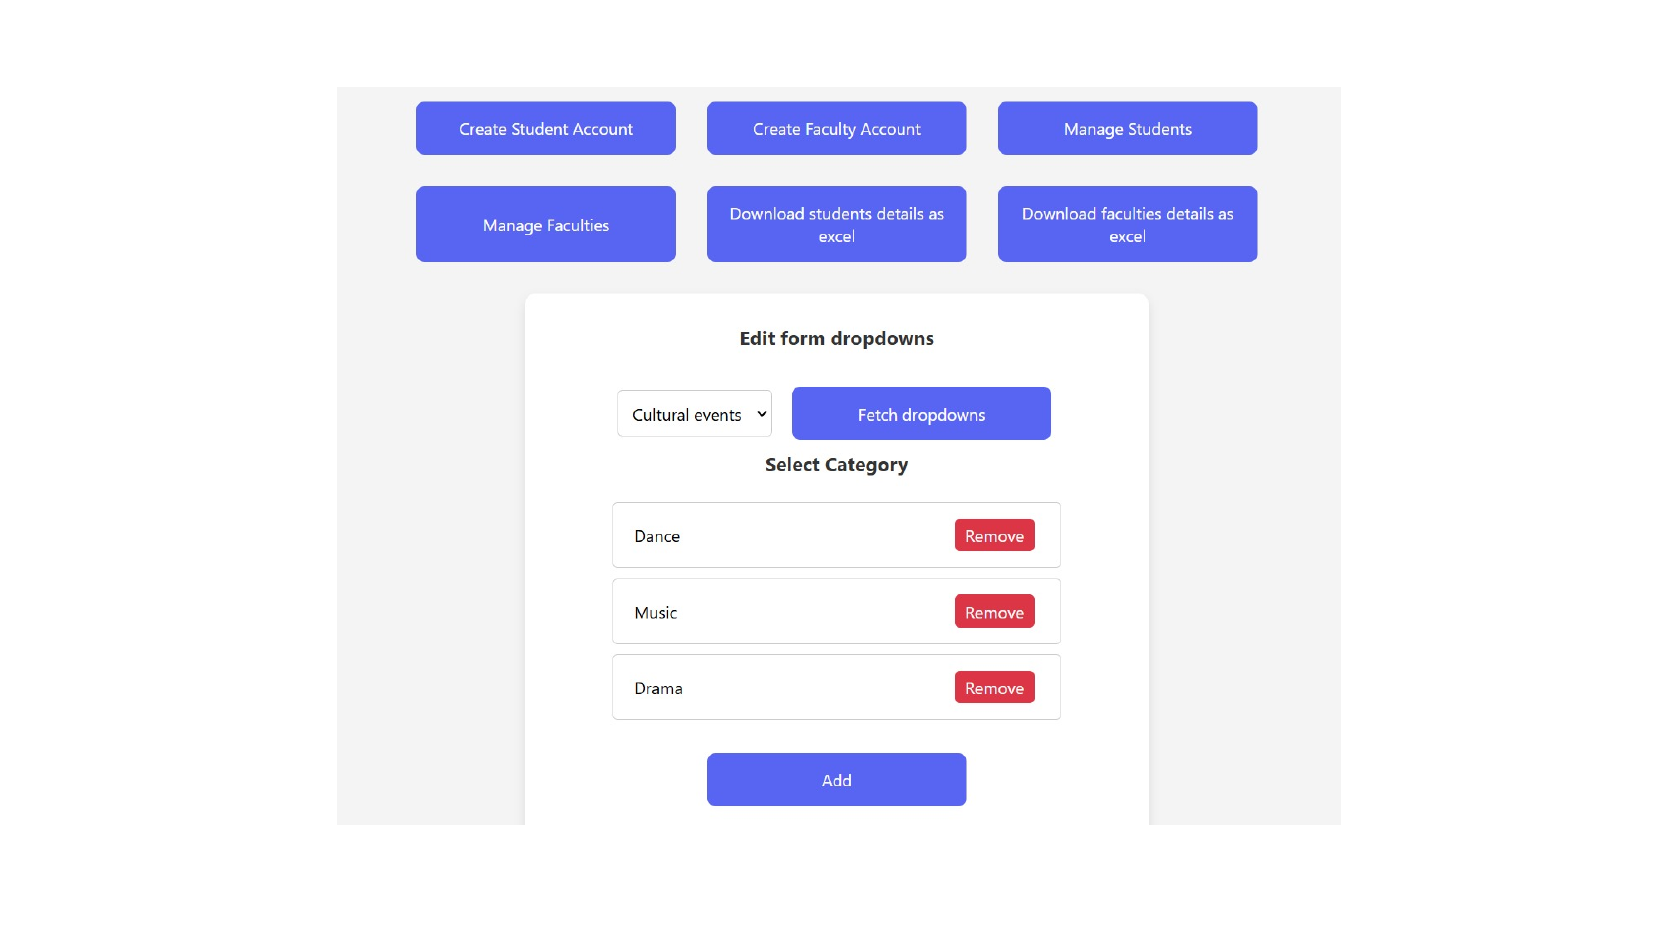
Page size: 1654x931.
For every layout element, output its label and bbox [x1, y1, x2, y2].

picture [337, 87, 1341, 826]
